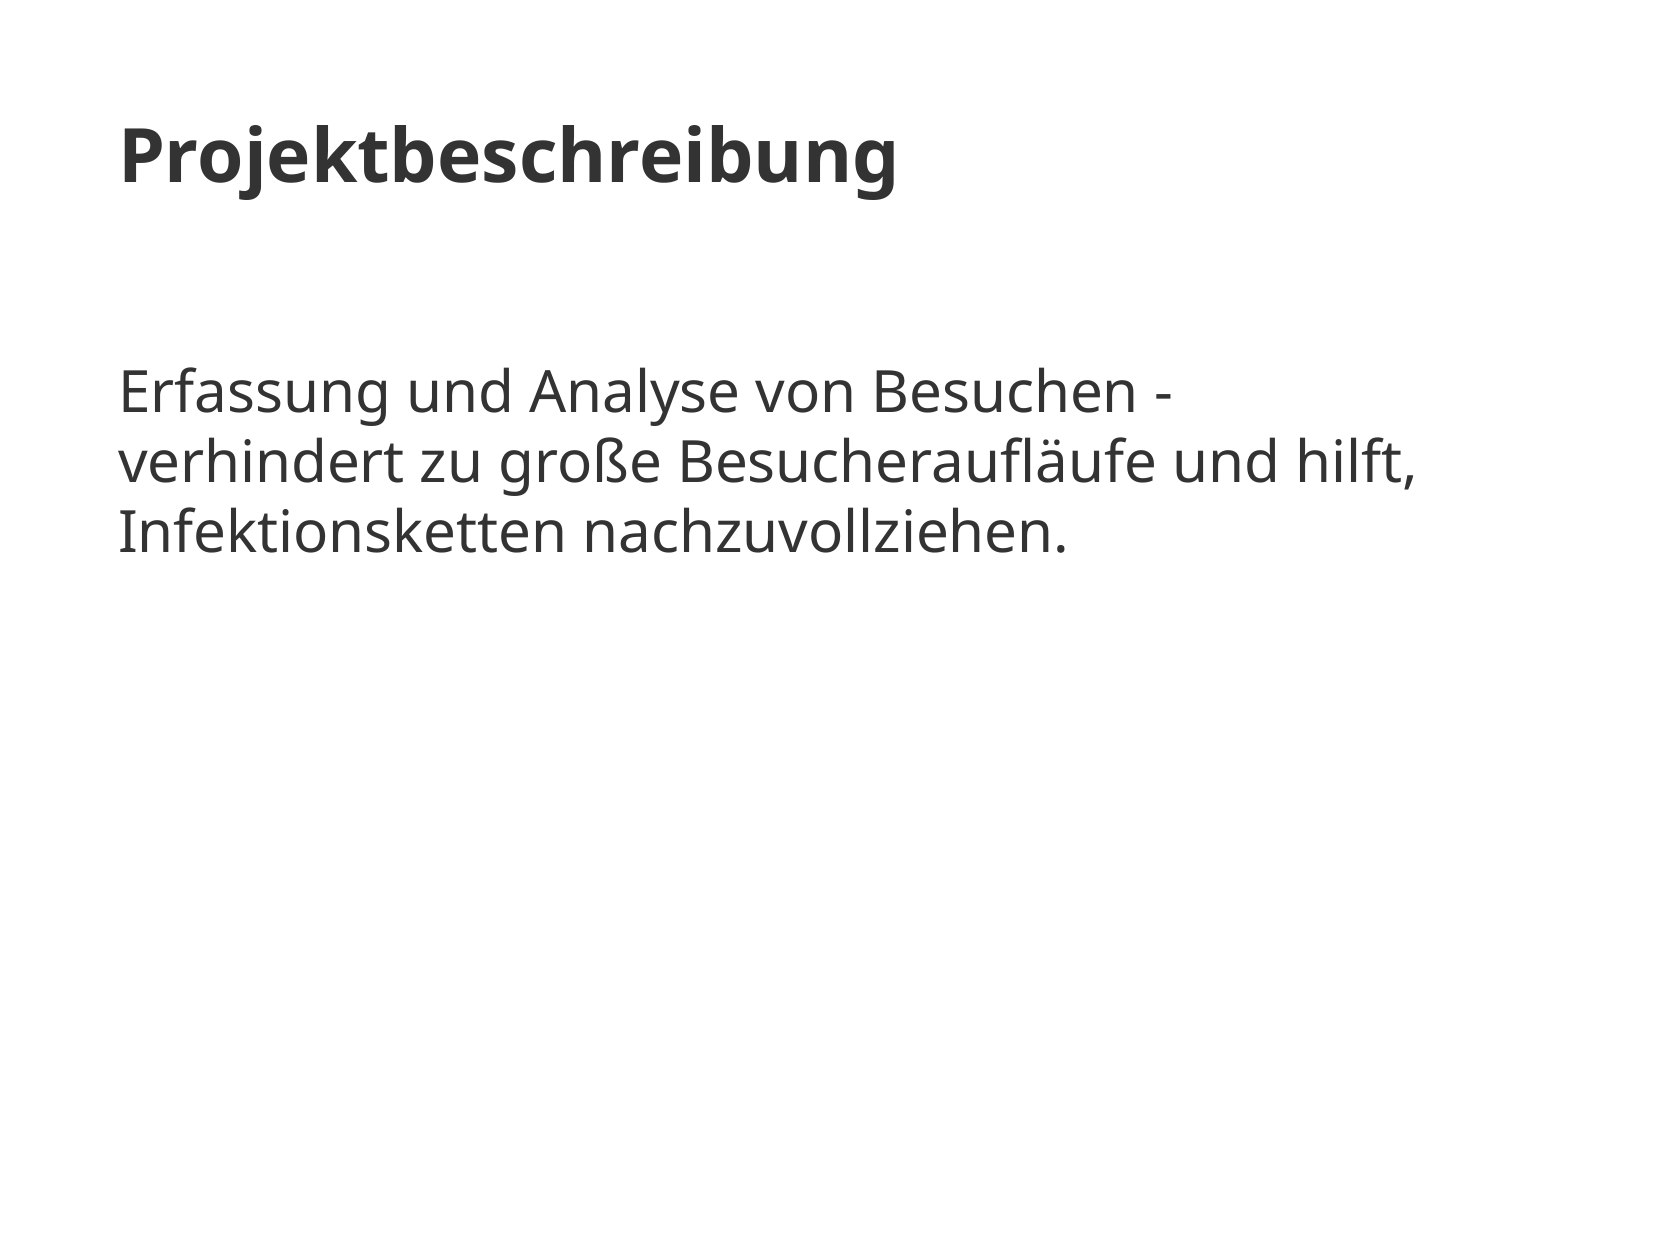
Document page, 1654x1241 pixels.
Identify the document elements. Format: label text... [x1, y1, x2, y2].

title Projektbeschreibung [118, 49, 1571, 257]
list Erfassung und Analyse von Besuchen - verhindert zu große Besucheraufläufe und hilft, Infektionsketten nachzuvollziehen. [118, 354, 1536, 1074]
